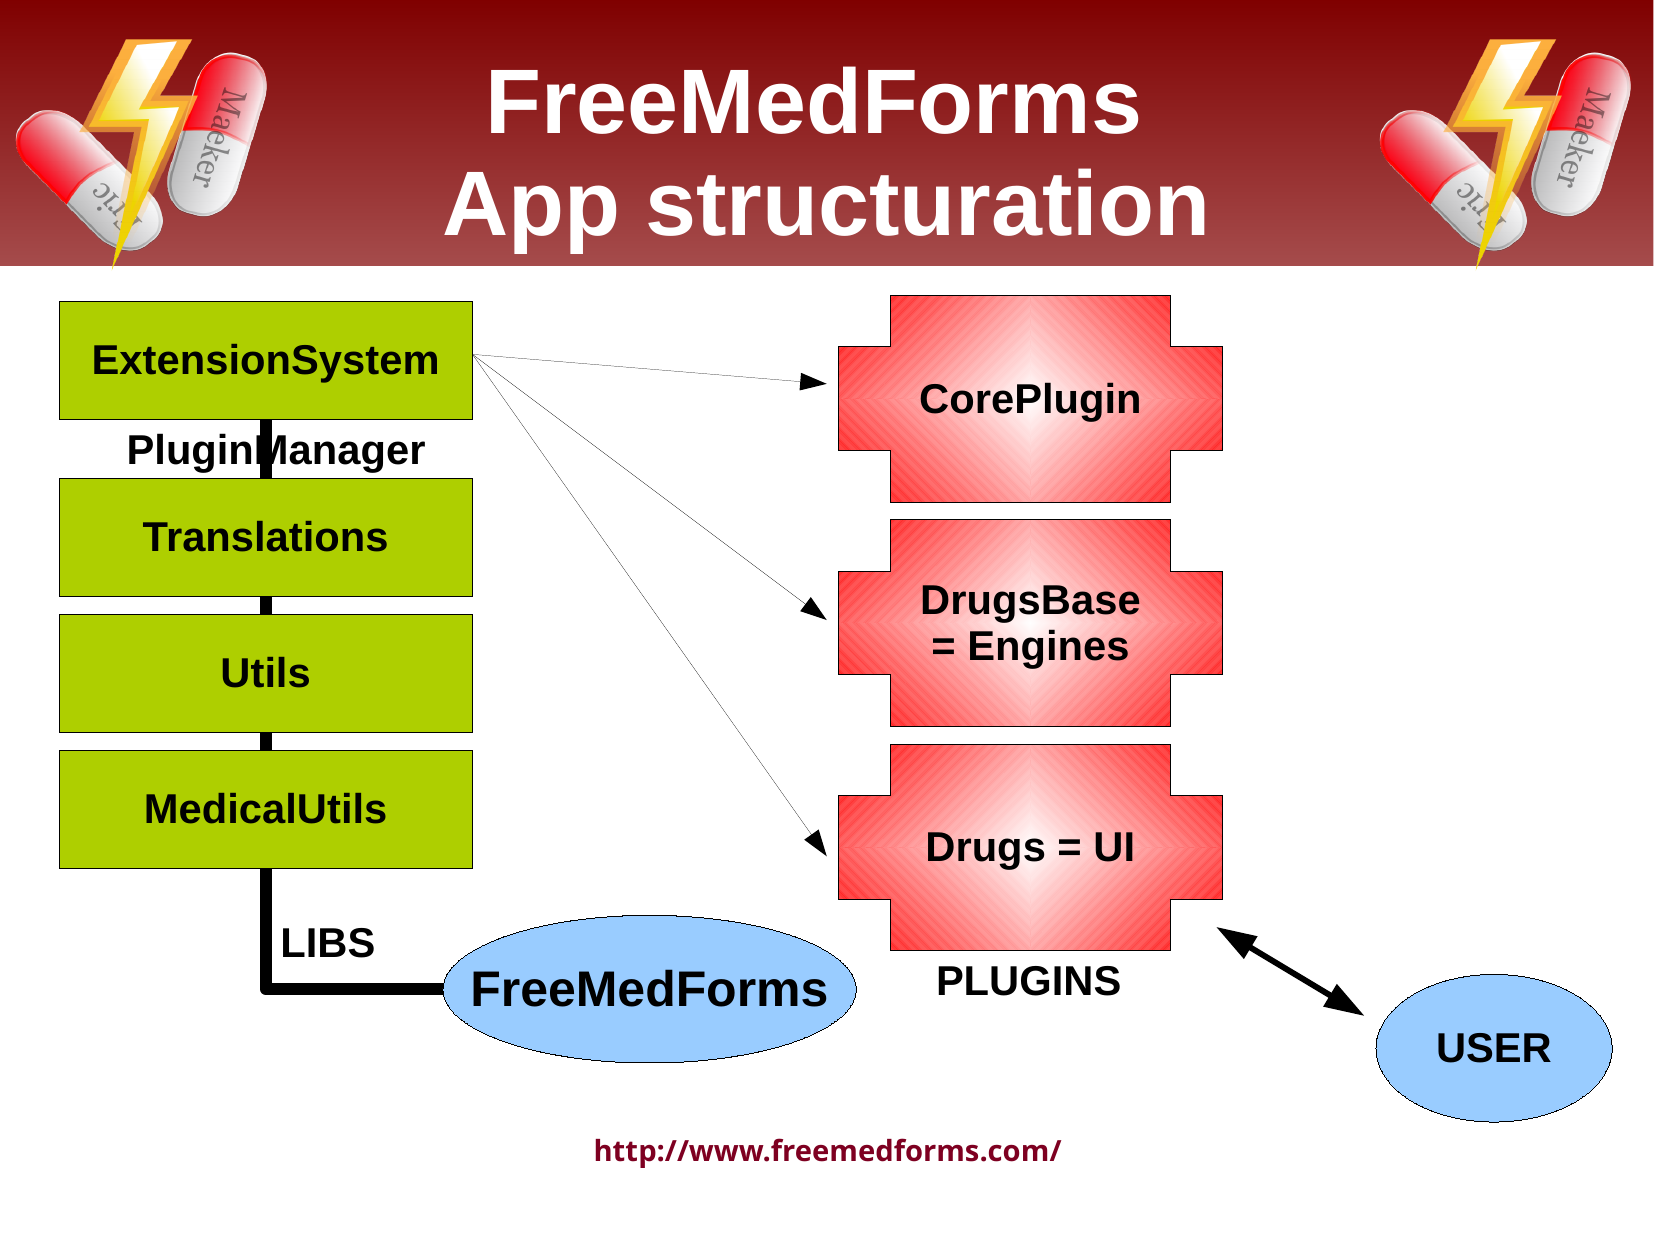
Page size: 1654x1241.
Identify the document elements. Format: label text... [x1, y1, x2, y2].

text_box DrugsBase = Engines [838, 519, 1223, 727]
text_box PluginManager [111, 419, 441, 481]
text_box LIBS [265, 912, 391, 974]
text_box ExtensionSystem [59, 301, 473, 420]
text_box CorePlugin [838, 295, 1223, 503]
title FreeMedForms App structuration [295, 49, 1359, 257]
text_box Drugs = UI [838, 744, 1223, 951]
text_box Utils [59, 614, 473, 733]
picture [0, 29, 271, 273]
text_box USER [1375, 974, 1613, 1123]
text_box Translations [59, 478, 473, 597]
text_box FreeMedForms [442, 915, 857, 1063]
text_box MedicalUtils [59, 750, 473, 869]
picture [1364, 29, 1635, 273]
text_box PLUGINS [921, 950, 1137, 1013]
